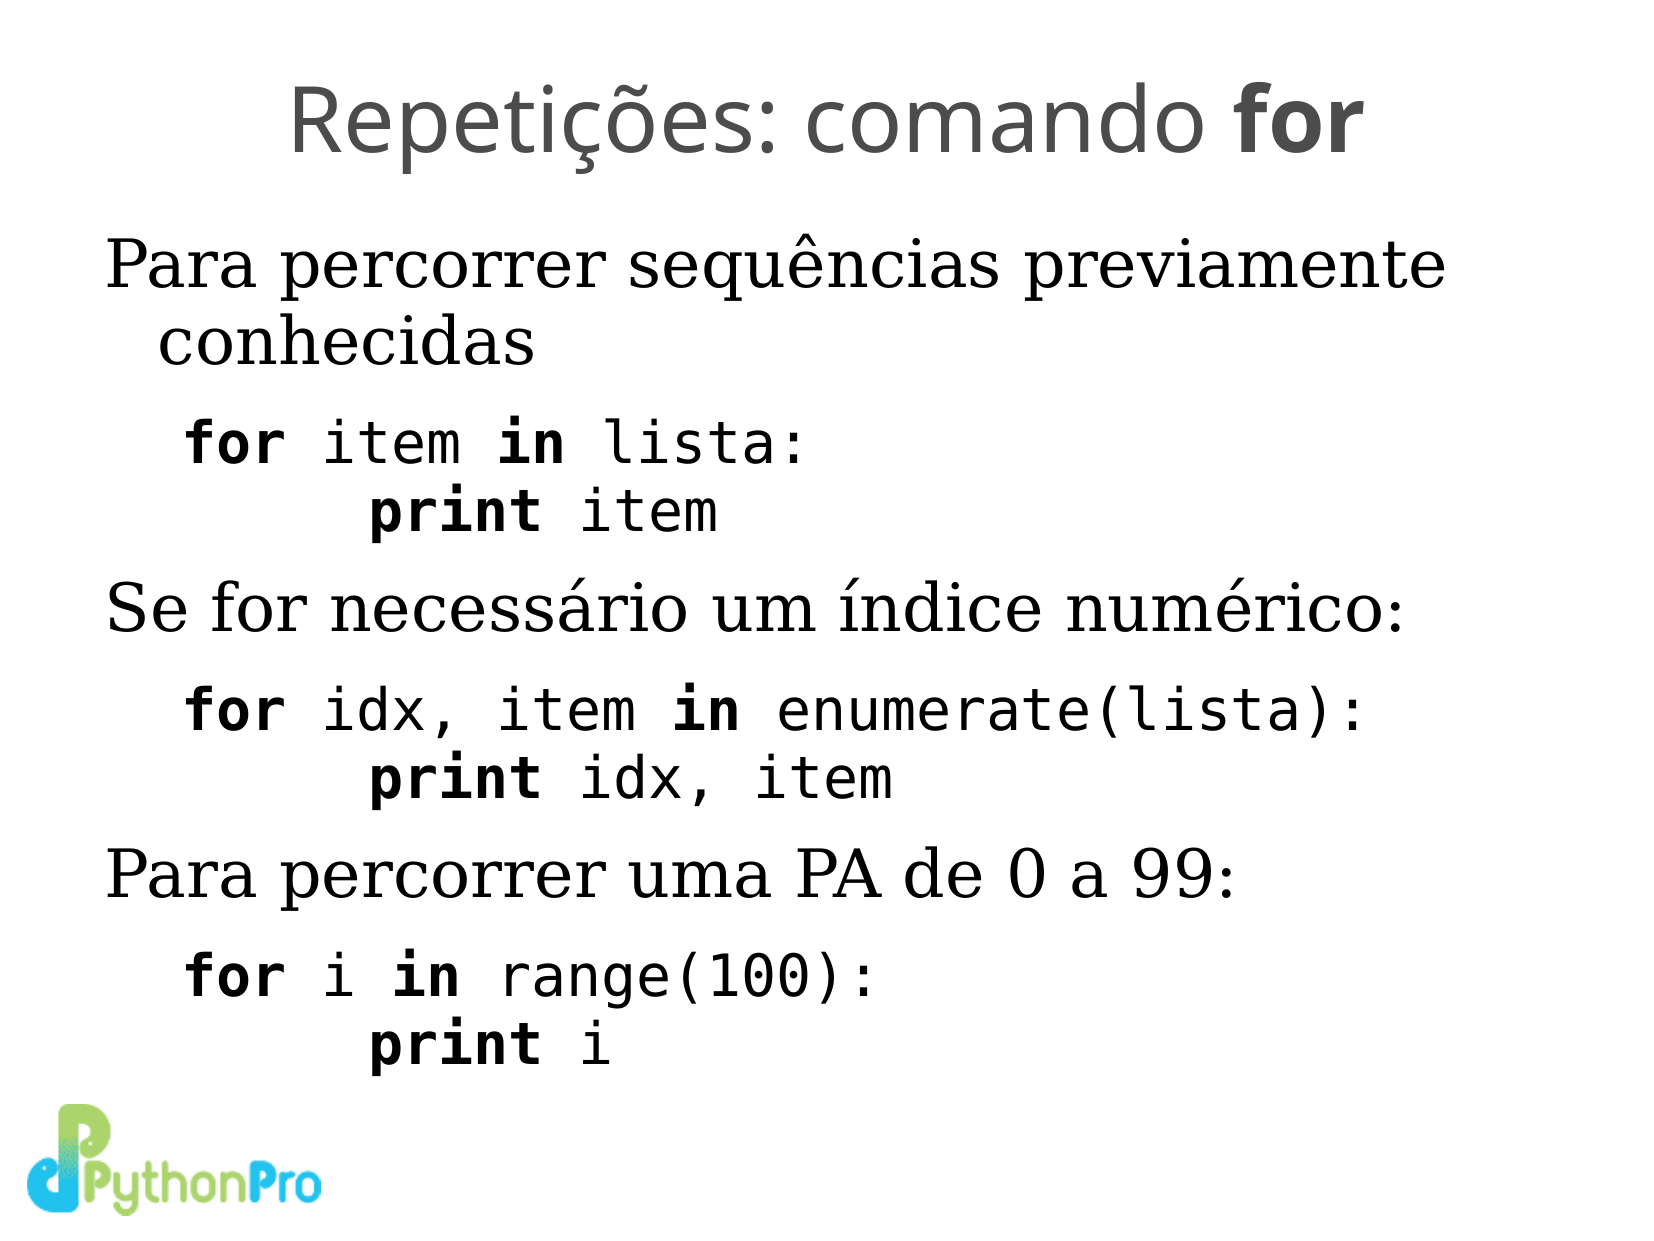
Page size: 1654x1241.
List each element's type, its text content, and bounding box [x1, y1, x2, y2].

picture [27, 1104, 321, 1216]
list Para percorrer sequências previamente conhecidas for item in lista: print item Se for necessário um índice numérico: for idx, item in enumerate(lista): print idx, item Para percorrer uma PA de 0 a 99: for i in range(100): print i [86, 225, 1576, 1088]
title Repetições: comando for [82, 13, 1571, 222]
